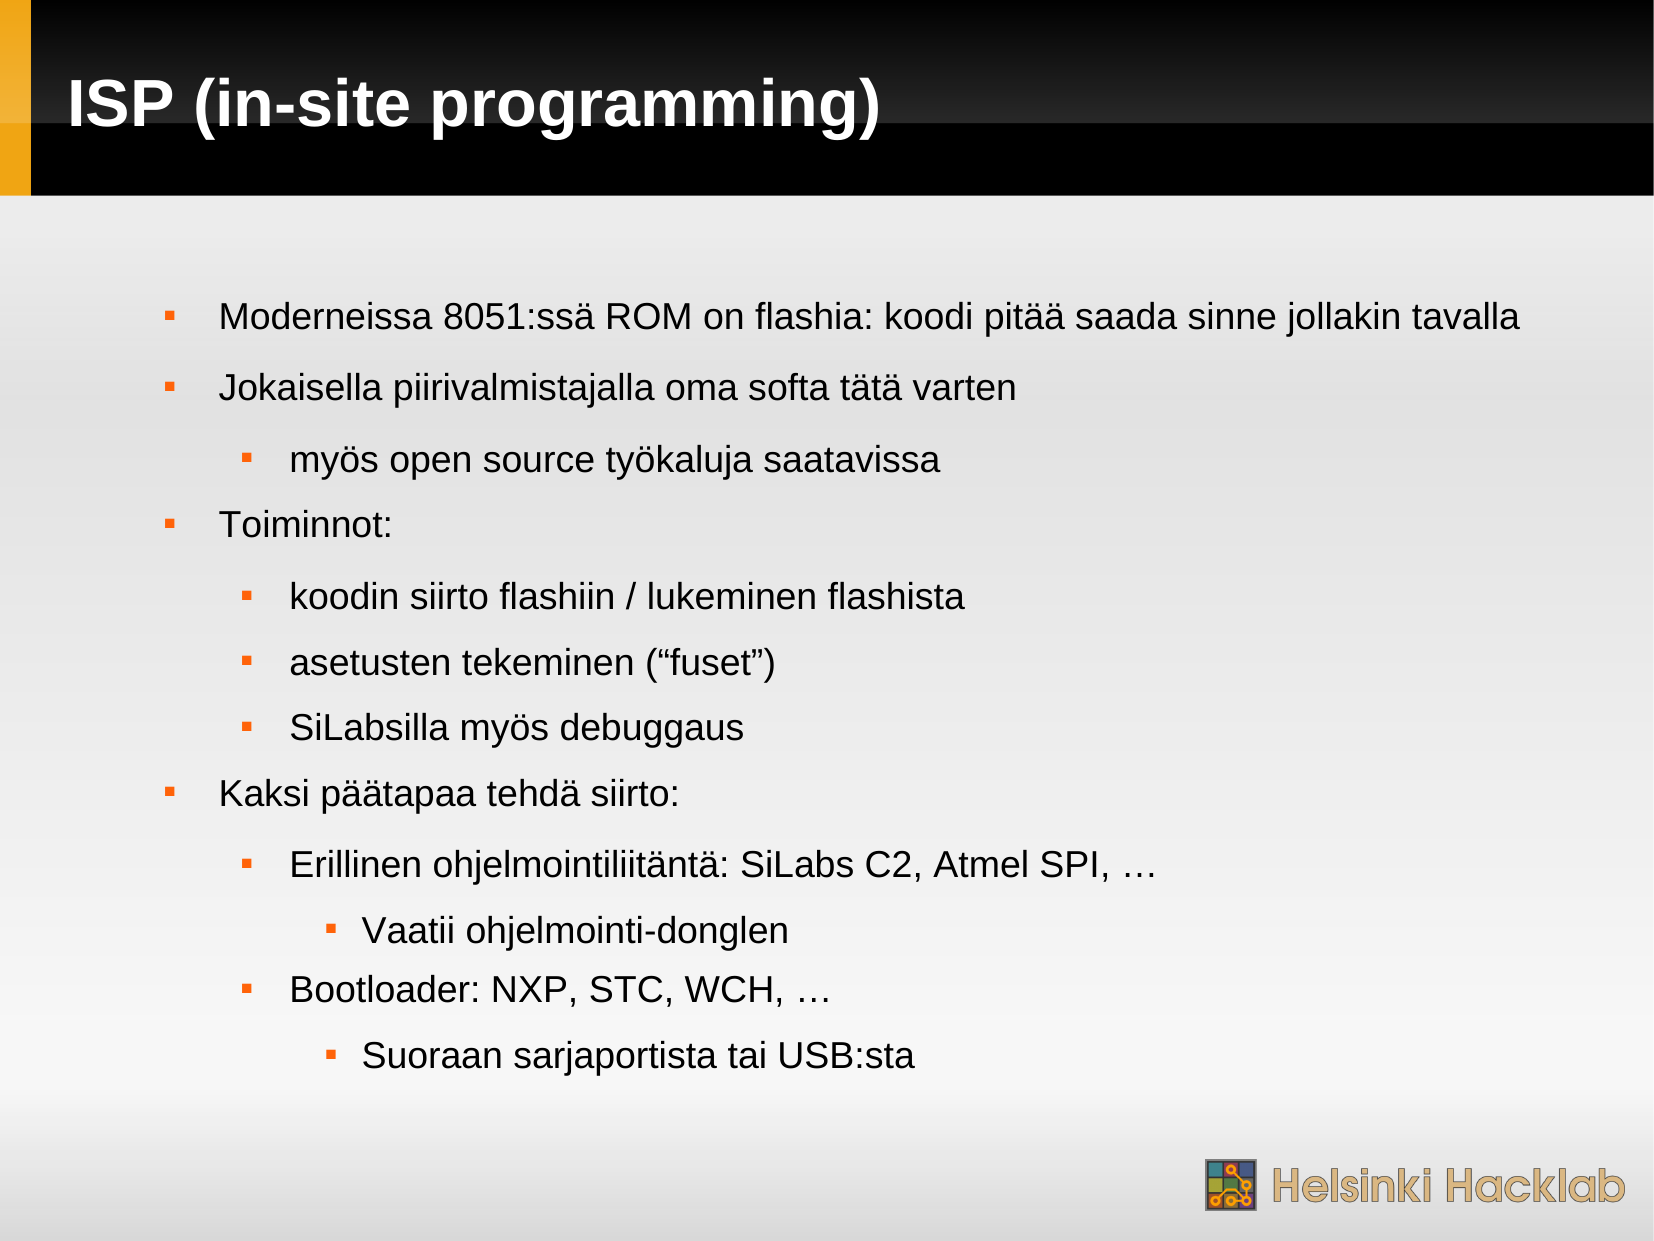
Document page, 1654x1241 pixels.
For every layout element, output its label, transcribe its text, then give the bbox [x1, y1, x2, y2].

list Moderneissa 8051:ssä ROM on flashia: koodi pitää saada sinne jollakin tavalla Jokaisella piirivalmistajalla oma softa tätä varten myös open source työkaluja saatavissa Toiminnot: koodin siirto flashiin / lukeminen flashista asetusten tekeminen (“fuset”) SiLabsilla myös debuggaus Kaksi päätapaa tehdä siirto: Erillinen ohjelmointiliitäntä: SiLabs C2, Atmel SPI, … Vaatii ohjelmointi-donglen Bootloader: NXP, STC, WCH, … Suoraan sarjaportista tai USB:sta [147, 295, 1565, 1179]
title ISP (in-site programming) [67, 0, 1556, 208]
picture [0, 0, 1654, 1241]
